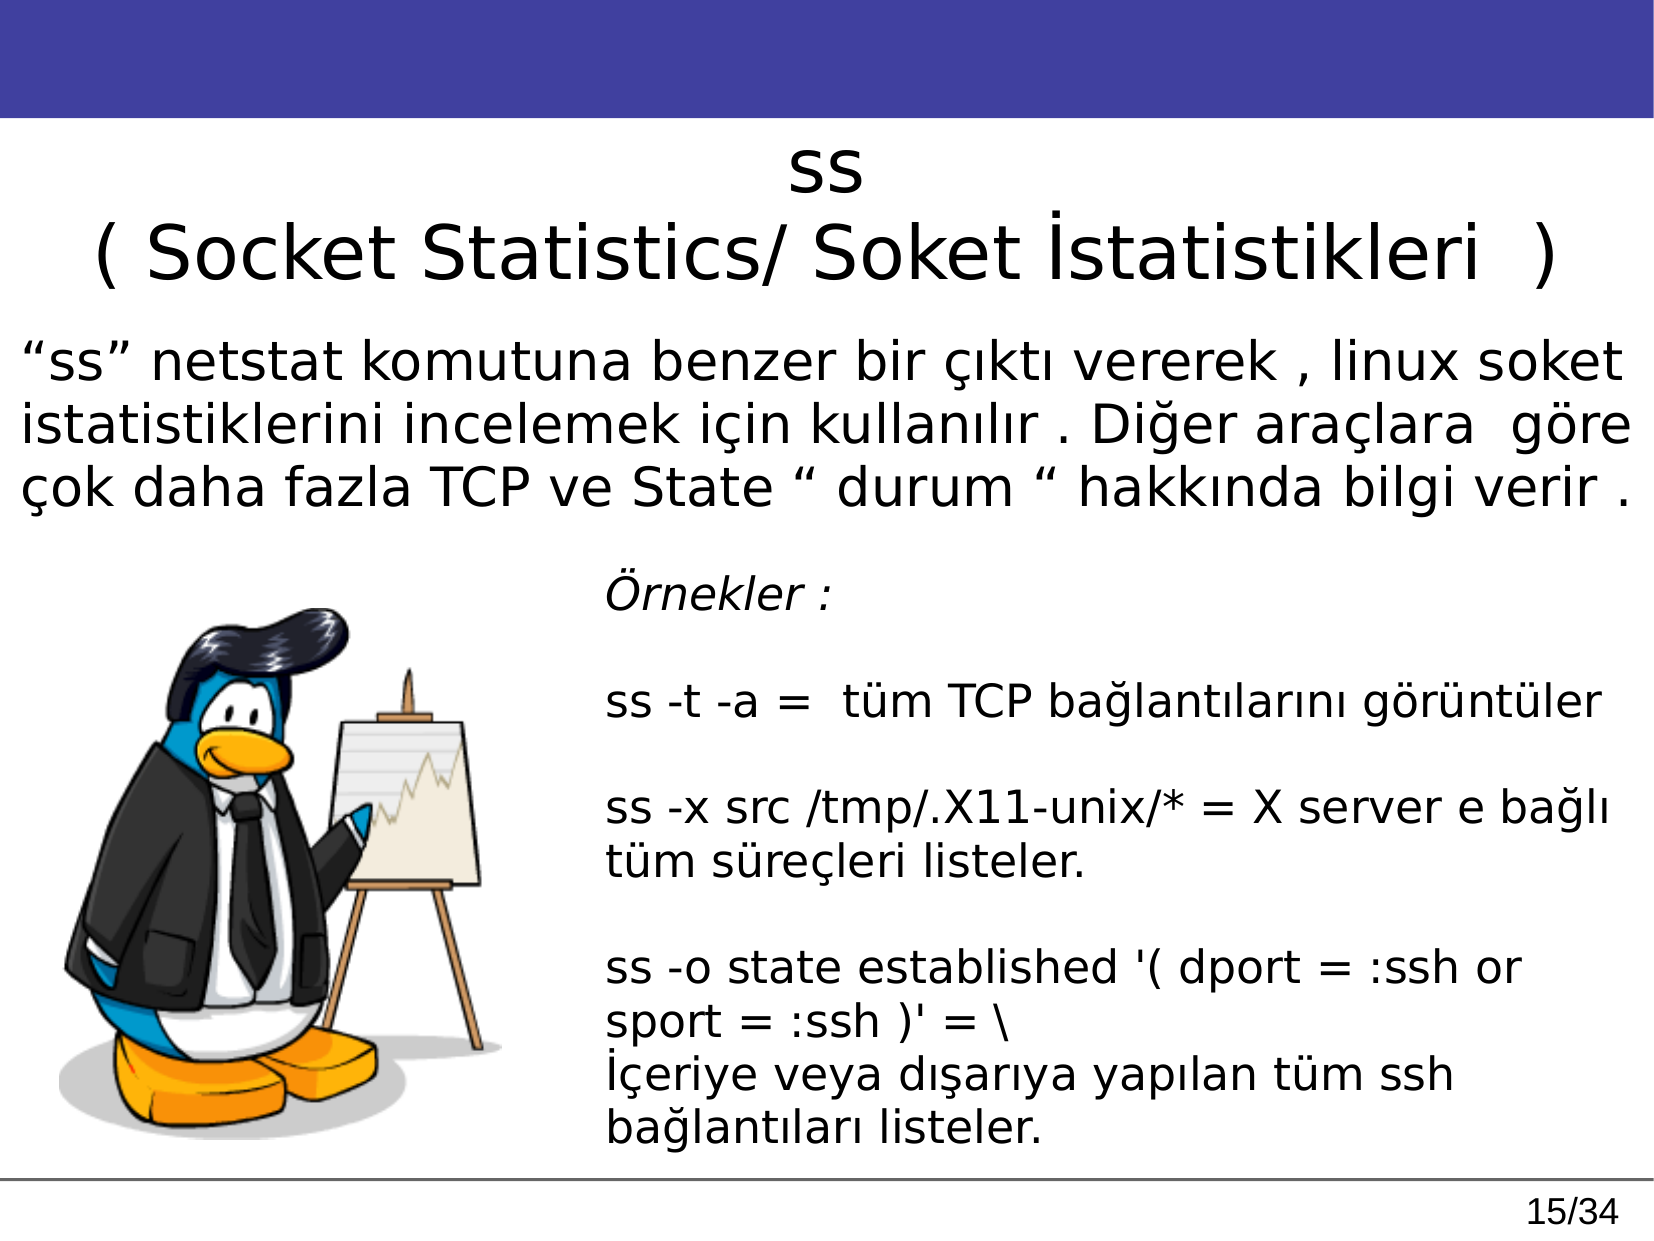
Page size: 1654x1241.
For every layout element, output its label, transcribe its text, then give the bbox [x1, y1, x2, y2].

picture [59, 608, 502, 1140]
text_box <number>/34 [1511, 1183, 1654, 1241]
text_box “ss” netstat komutuna benzer bir çıktı vererek , linux soket istatistiklerini incelemek için kullanılır . Diğer araçlara göre çok daha fazla TCP ve State “ durum “ hakkında bilgi verir . [5, 323, 1654, 528]
text_box ss ( Socket Statistics/ Soket İstatistikleri ) [0, 115, 1654, 306]
text_box Örnekler : ss -t -a = tüm TCP bağlantılarını görüntüler ss -x src /tmp/.X11-unix/* = X server e bağlı tüm süreçleri listeler. ss -o state established '( dport = :ssh or sport = :ssh )' = \ İçeriye veya dışarıya yapılan tüm ssh bağlantıları listeler. [590, 561, 1654, 1162]
